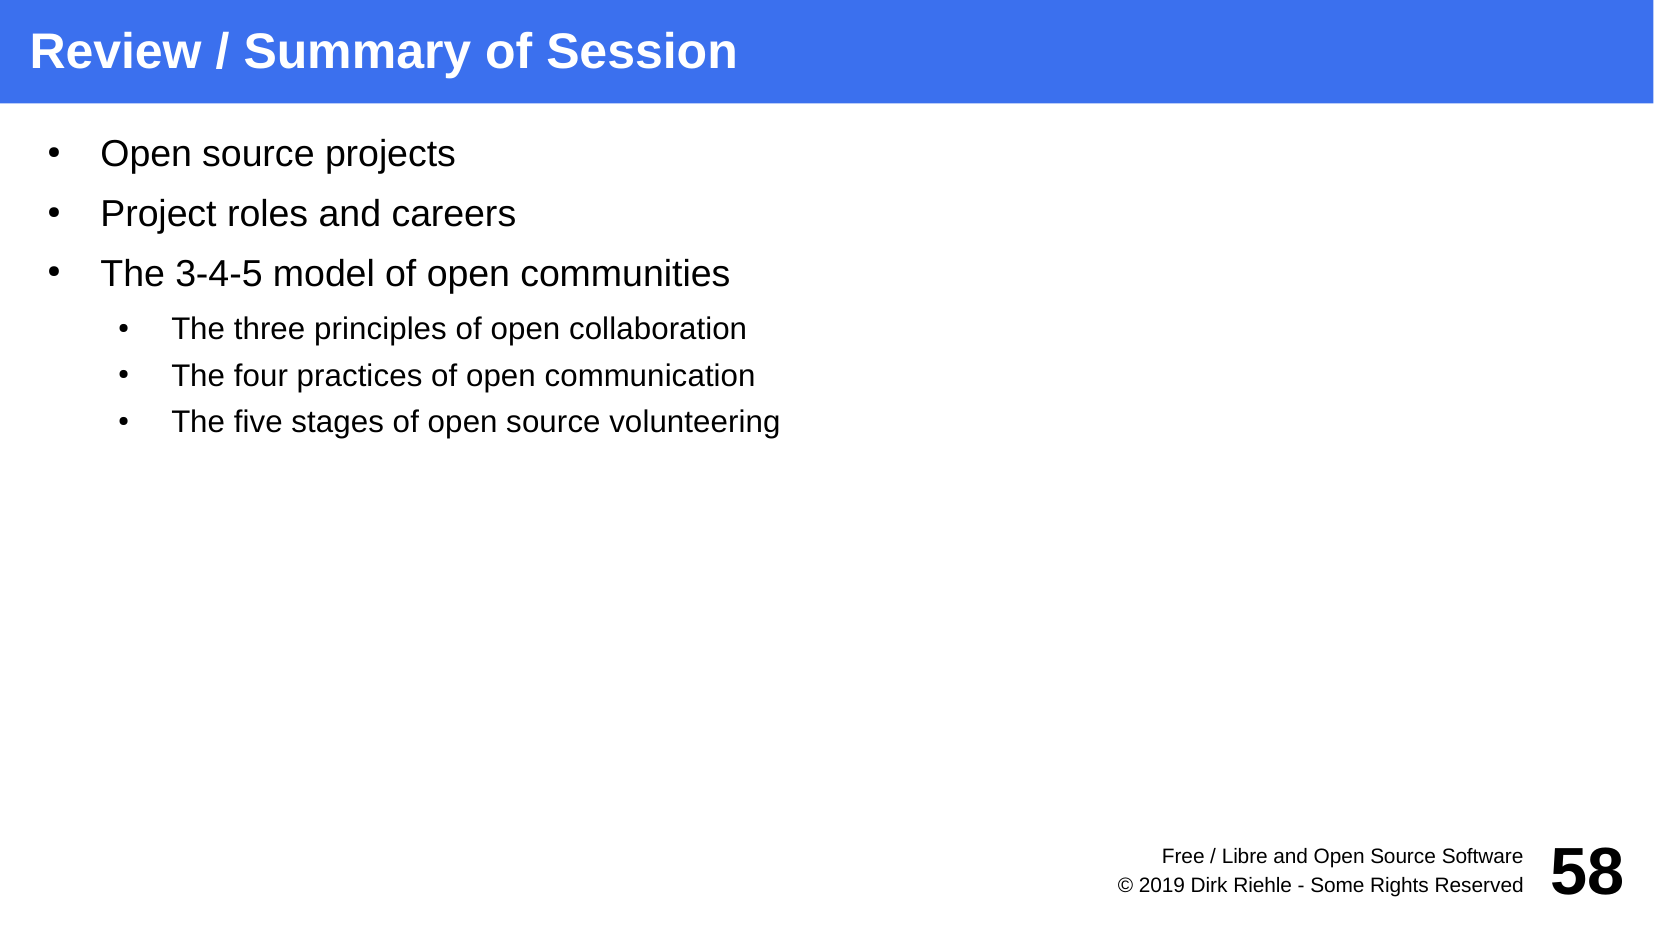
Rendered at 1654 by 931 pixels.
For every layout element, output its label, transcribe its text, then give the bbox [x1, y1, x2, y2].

list Open source projects Project roles and careers The 3-4-5 model of open communities The three principles of open collaboration The four practices of open communication The five stages of open source volunteering [29, 132, 1625, 813]
title Review / Summary of Session [0, 0, 1654, 104]
